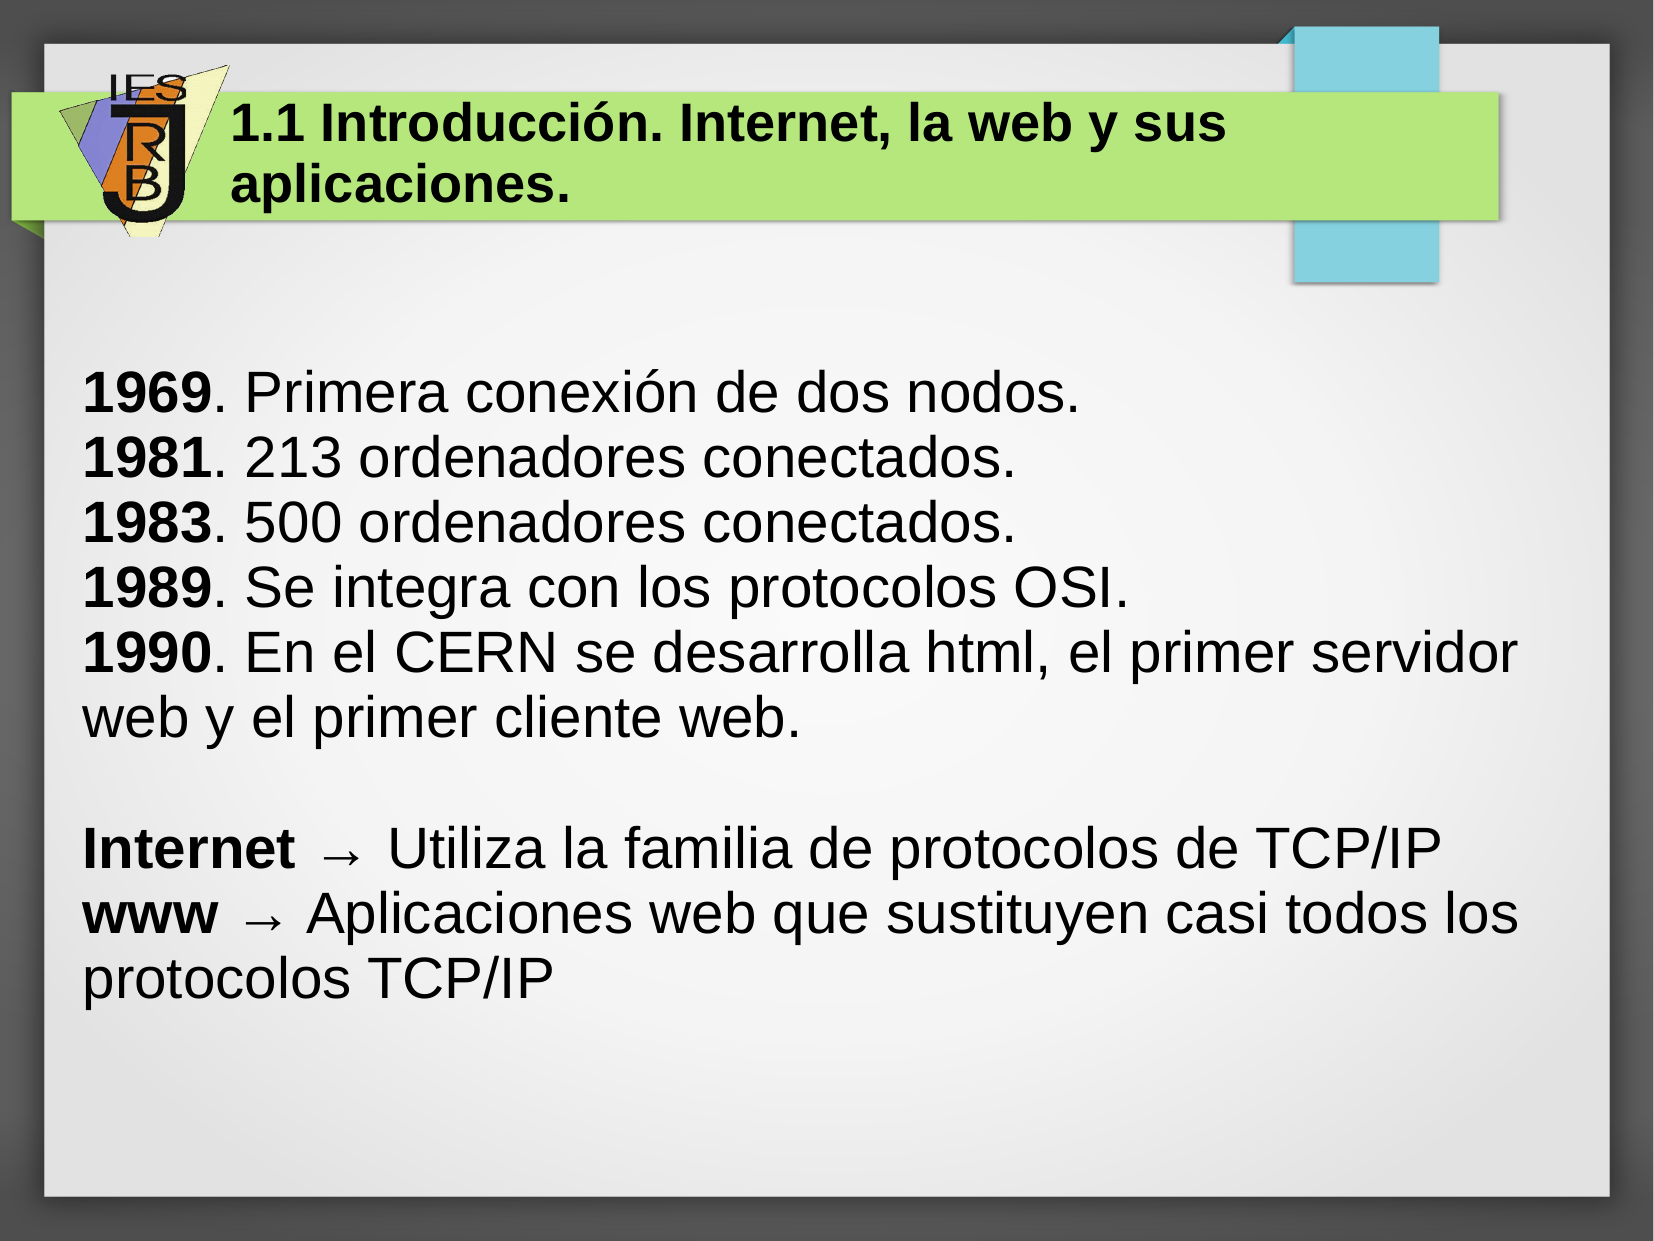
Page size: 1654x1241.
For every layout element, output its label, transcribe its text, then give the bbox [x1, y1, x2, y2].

picture [0, 0, 1654, 1241]
title 1.1 Introducción. Internet, la web y sus aplicaciones. [230, 88, 1501, 219]
subtitle 1969. Primera conexión de dos nodos. 1981. 213 ordenadores conectados. 1983. 500 ordenadores conectados. 1989. Se integra con los protocolos OSI. 1990. En el CERN se desarrolla html, el primer servidor web y el primer cliente web. Internet → Utiliza la familia de protocolos de TCP/IP www → Aplicaciones web que sustituyen casi todos los protocolos TCP/IP [82, 295, 1571, 1241]
